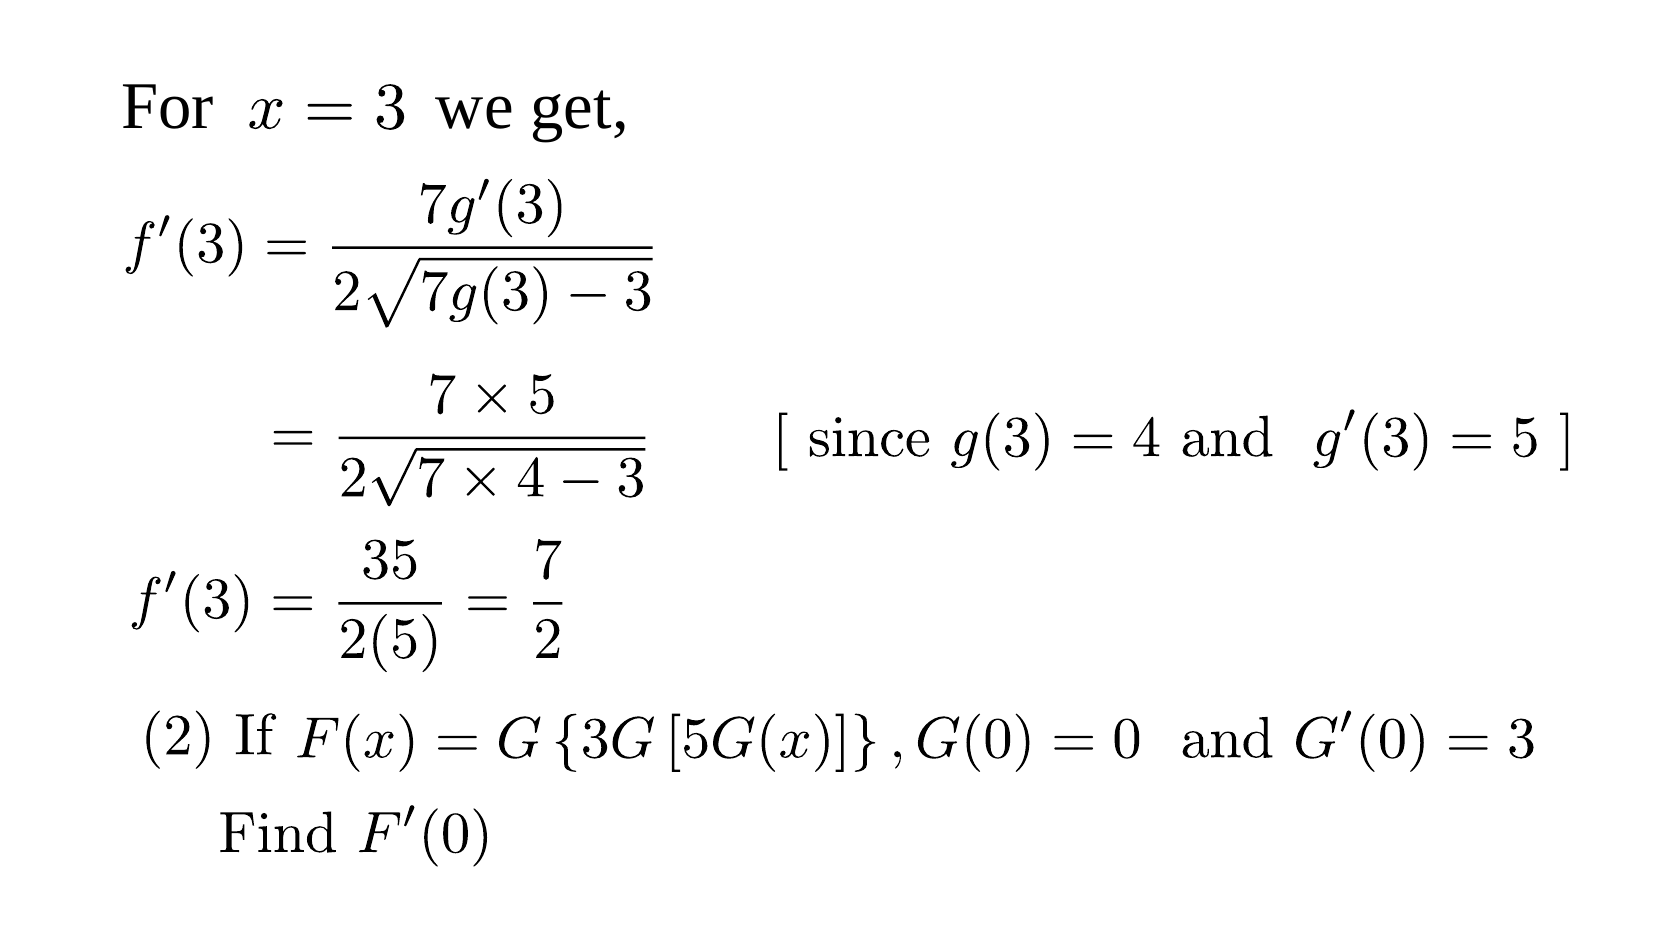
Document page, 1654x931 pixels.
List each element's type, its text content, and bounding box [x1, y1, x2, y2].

text_box [775, 409, 1569, 471]
title For we get, [47, 37, 1607, 886]
text_box [273, 373, 646, 507]
text_box [297, 710, 1534, 772]
text_box [143, 710, 277, 769]
text_box [220, 805, 488, 867]
text_box [131, 539, 563, 673]
text_box [125, 178, 653, 328]
text_box [249, 84, 405, 130]
